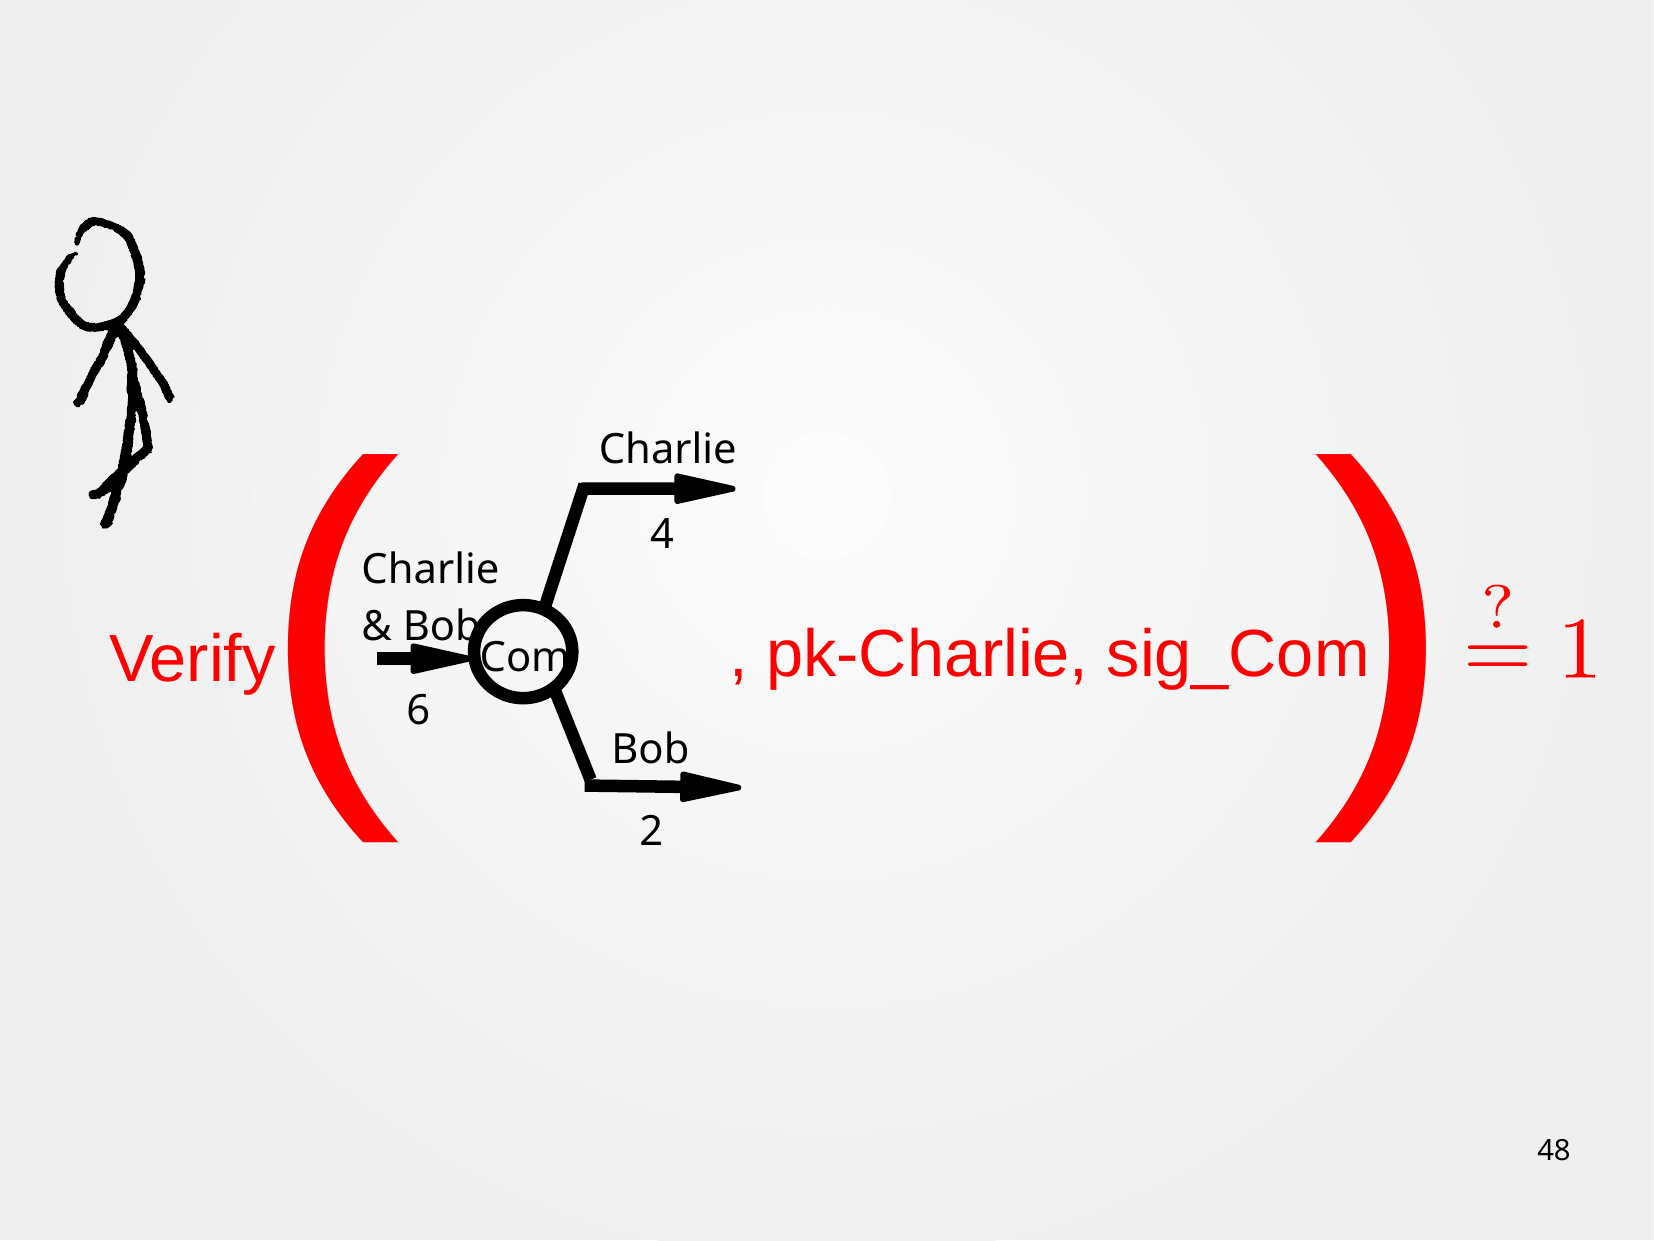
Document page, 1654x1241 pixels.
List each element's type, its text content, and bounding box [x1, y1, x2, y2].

text_box Com [464, 618, 602, 734]
text_box Charlie & Bob [346, 531, 520, 647]
picture [1462, 584, 1595, 678]
text_box ( [248, 372, 455, 922]
text_box 4 [635, 498, 690, 584]
text_box 2 [624, 793, 688, 881]
picture [51, 213, 178, 532]
text_box ( [435, 647, 455, 652]
text_box , pk-Charlie, sig_Com [714, 608, 1299, 709]
text_box Verify [94, 613, 308, 703]
text_box ) [1299, 372, 1506, 922]
text_box Charlie [583, 411, 768, 498]
text_box 6 [391, 671, 447, 756]
text_box Bob [596, 710, 727, 776]
